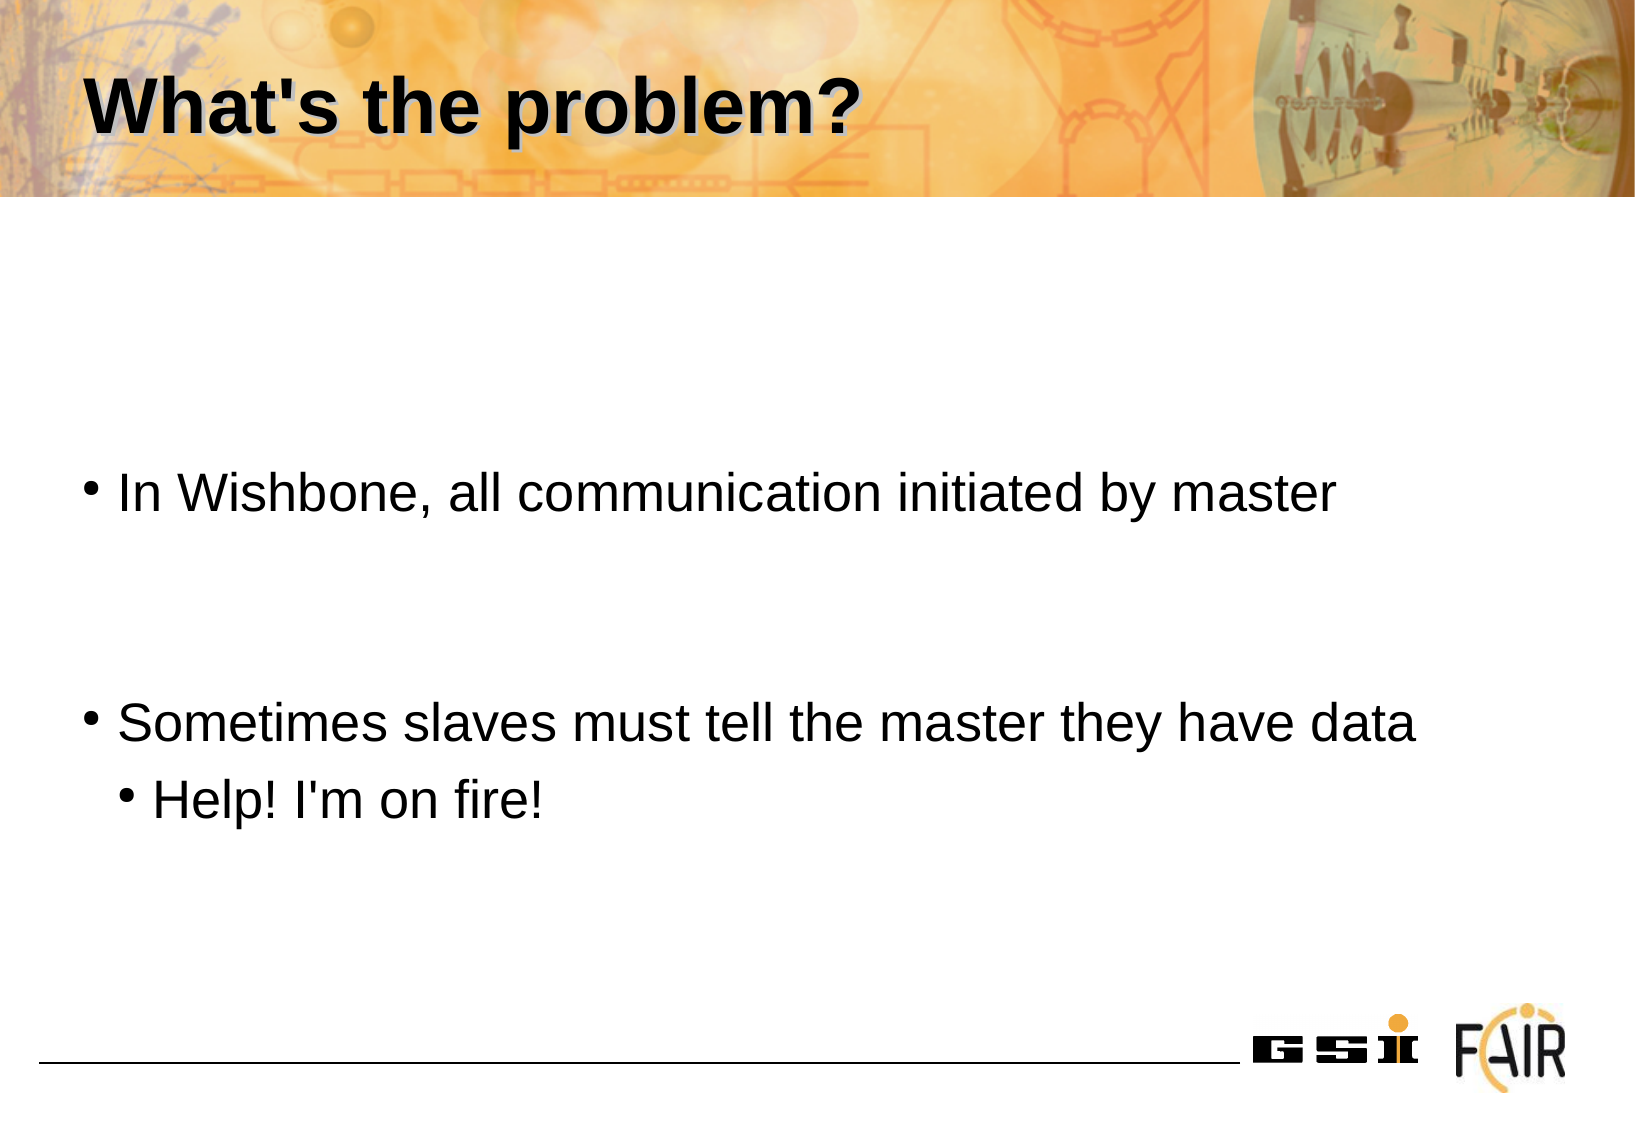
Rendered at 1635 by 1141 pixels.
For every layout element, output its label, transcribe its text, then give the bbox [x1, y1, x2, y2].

subtitle In Wishbone, all communication initiated by master Sometimes slaves must tell the master they have data Help! I'm on fire! [81, 274, 1553, 1013]
picture [0, 0, 1635, 197]
picture [1253, 1014, 1418, 1063]
picture [1456, 1003, 1565, 1093]
title What's the problem? [68, 12, 1570, 191]
